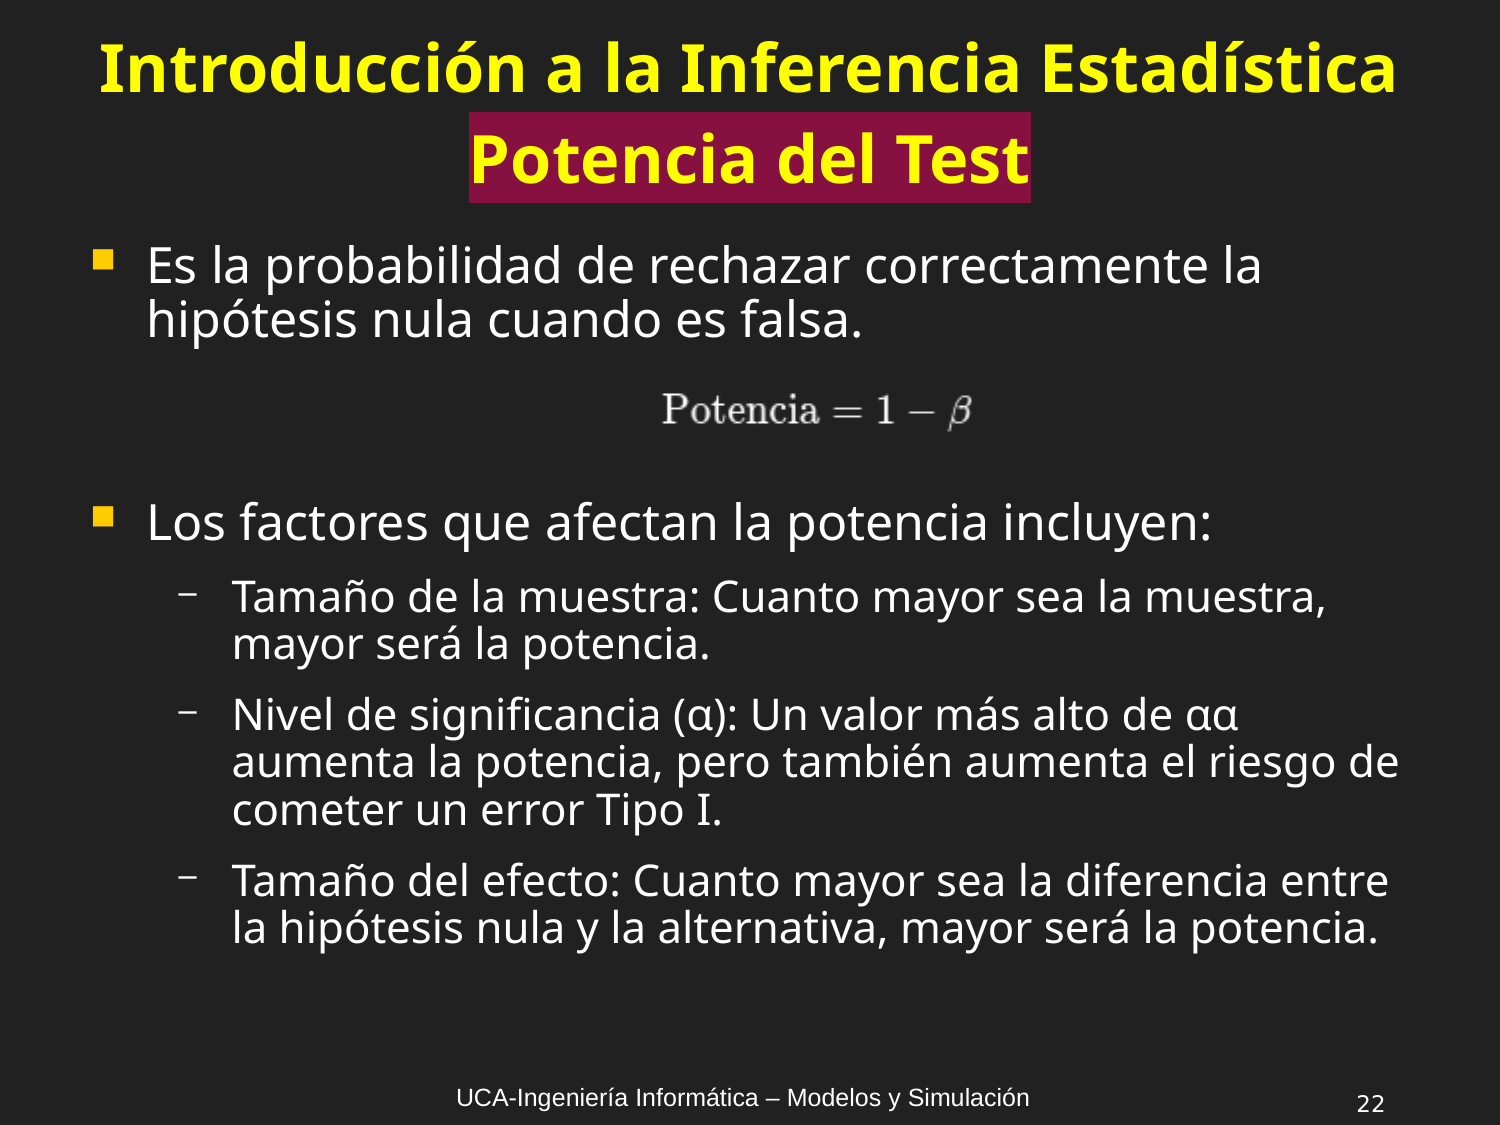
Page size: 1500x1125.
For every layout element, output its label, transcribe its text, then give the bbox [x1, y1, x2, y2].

list Es la probabilidad de rechazar correctamente la hipótesis nula cuando es falsa. Los factores que afectan la potencia incluyen: Tamaño de la muestra: Cuanto mayor sea la muestra, mayor será la potencia. Nivel de significancia (α): Un valor más alto de αα aumenta la potencia, pero también aumenta el riesgo de cometer un error Tipo I. Tamaño del efecto: Cuanto mayor sea la diferencia entre la hipótesis nula y la alternativa, mayor será la potencia. [75, 232, 1425, 1051]
title Introducción a la Inferencia Estadística Potencia del Test [75, 37, 1426, 188]
picture [646, 374, 1013, 456]
